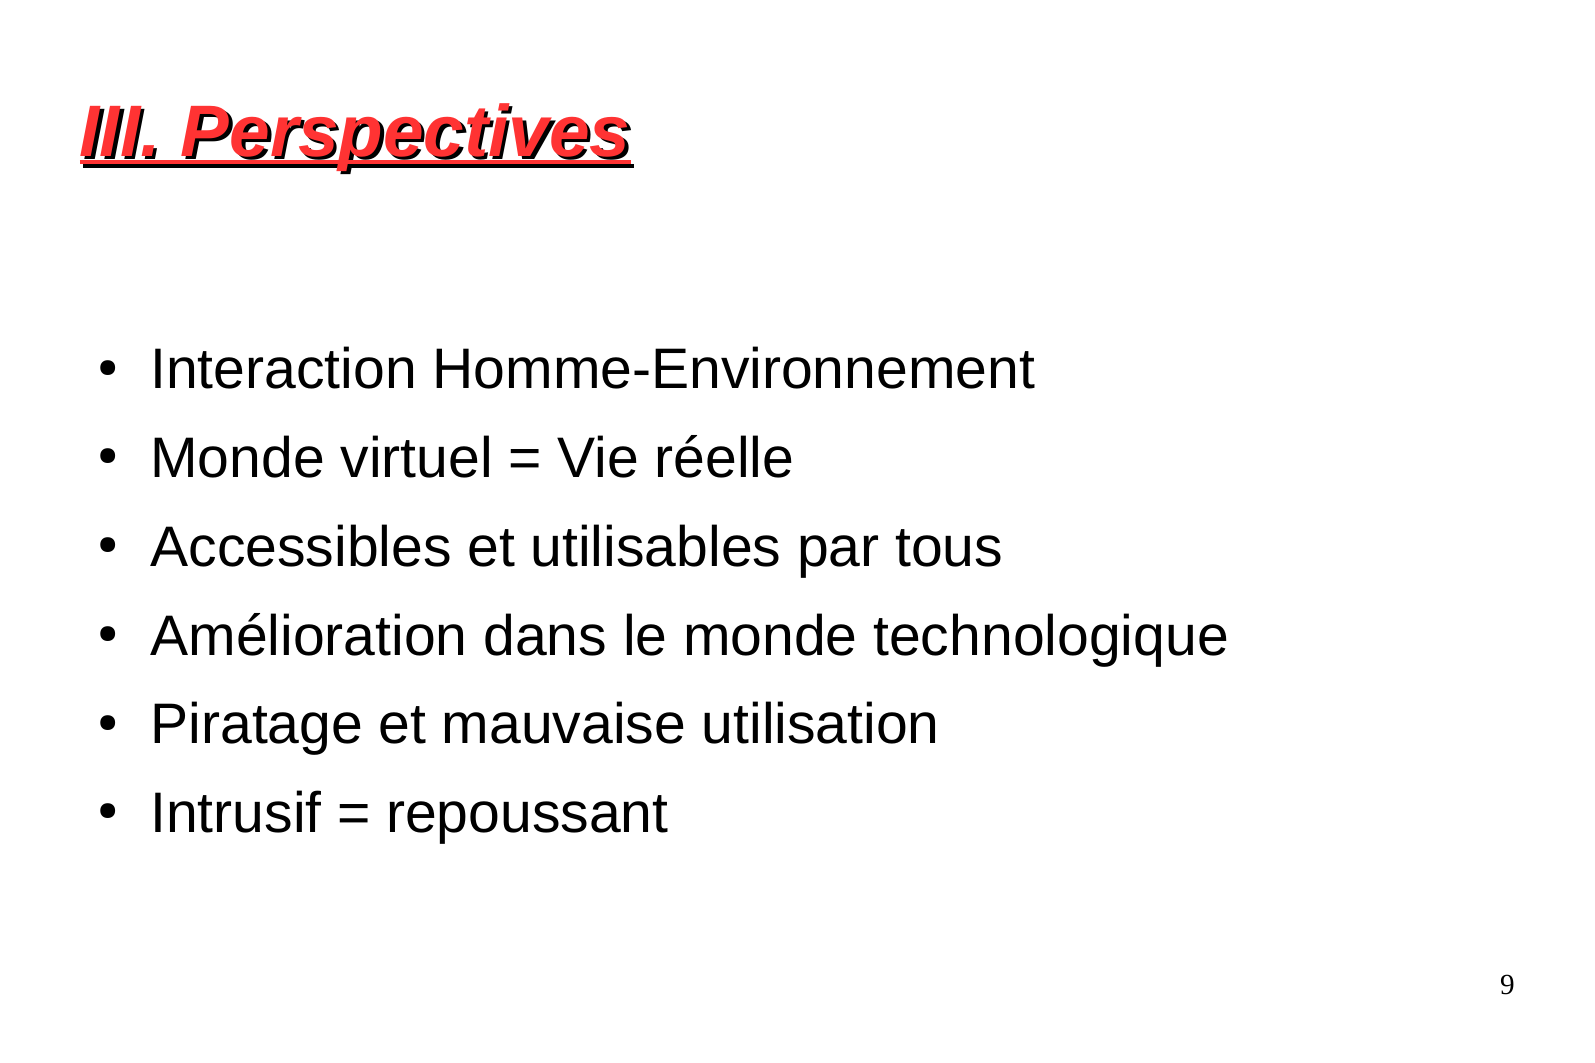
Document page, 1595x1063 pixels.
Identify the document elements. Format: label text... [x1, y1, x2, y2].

title III. Perspectives [79, 42, 1515, 220]
list Interaction Homme-Environnement Monde virtuel = Vie réelle Accessibles et utilisables par tous Amélioration dans le monde technologique Piratage et mauvaise utilisation Intrusif = repoussant [79, 248, 1515, 951]
